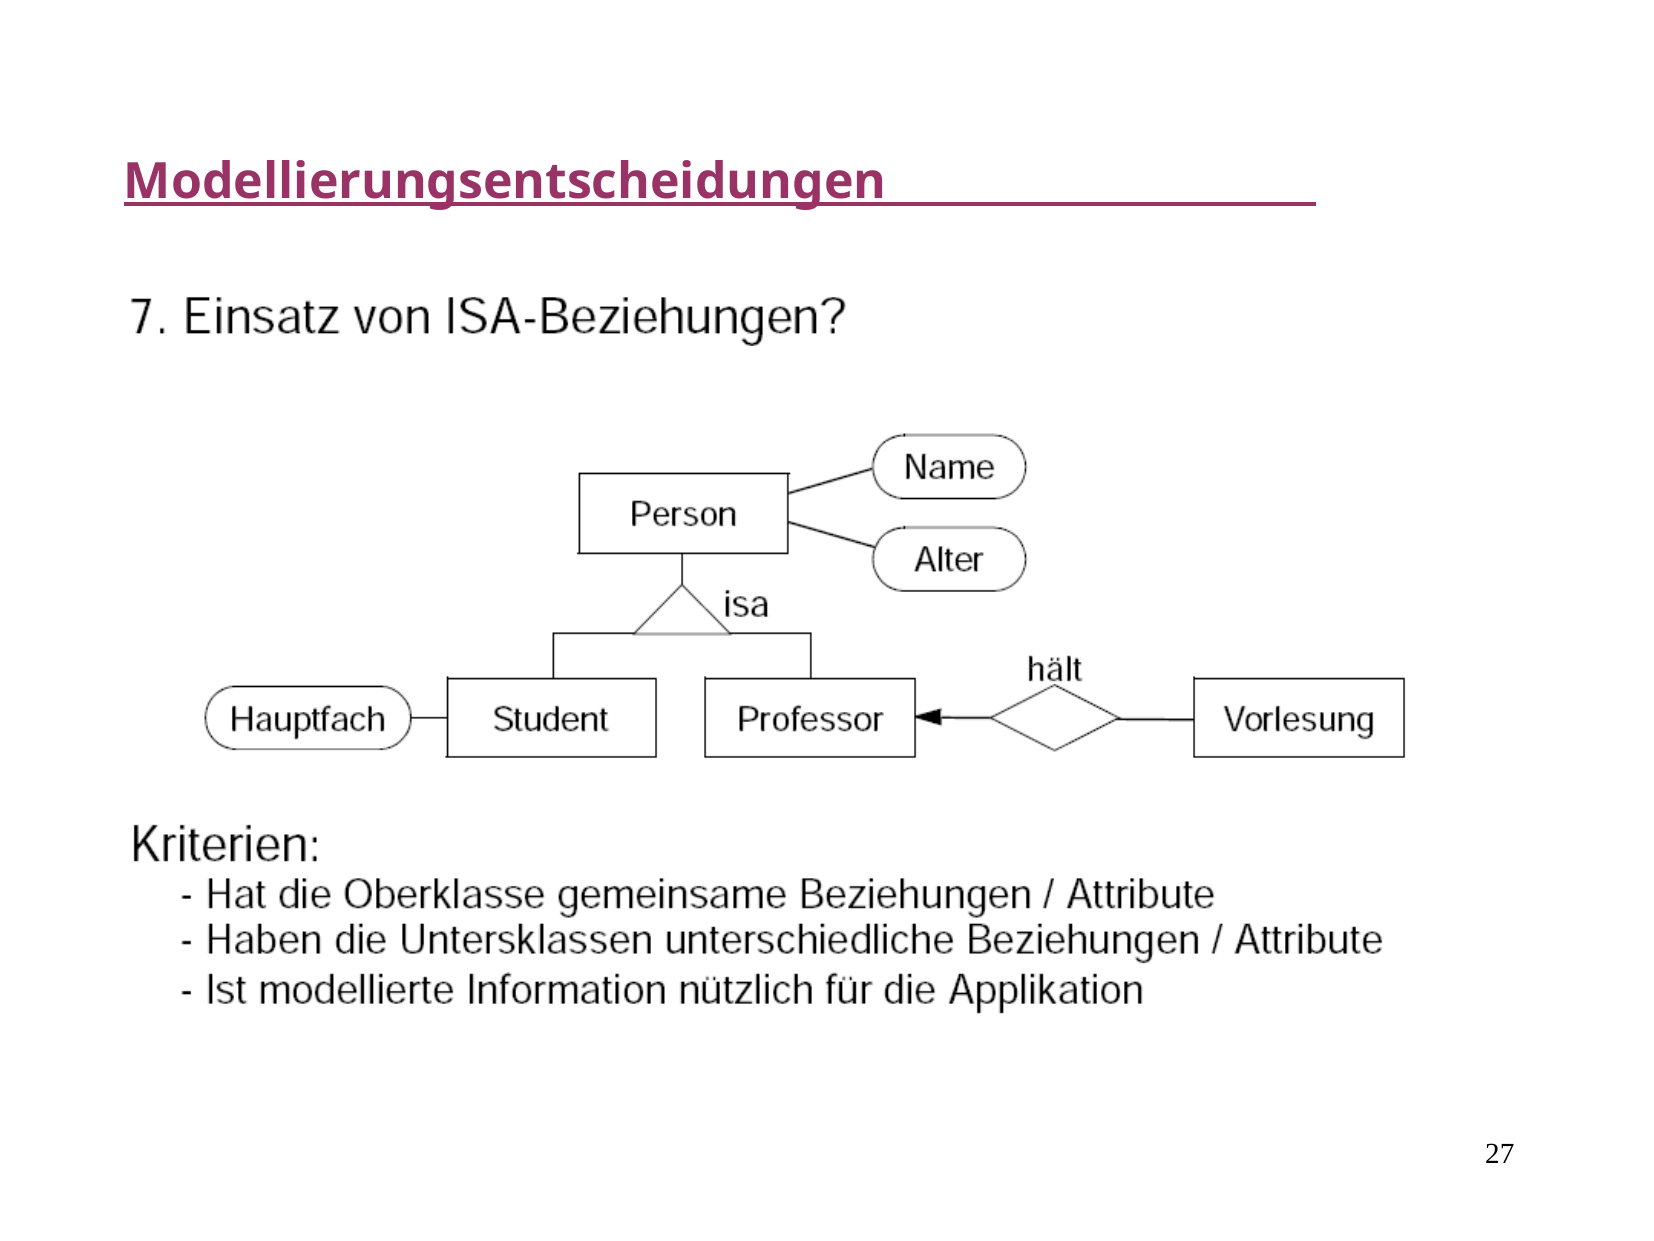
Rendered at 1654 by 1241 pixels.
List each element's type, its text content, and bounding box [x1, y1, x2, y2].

title Modellierungsentscheidungen [124, 110, 1530, 249]
picture [116, 285, 1425, 1029]
